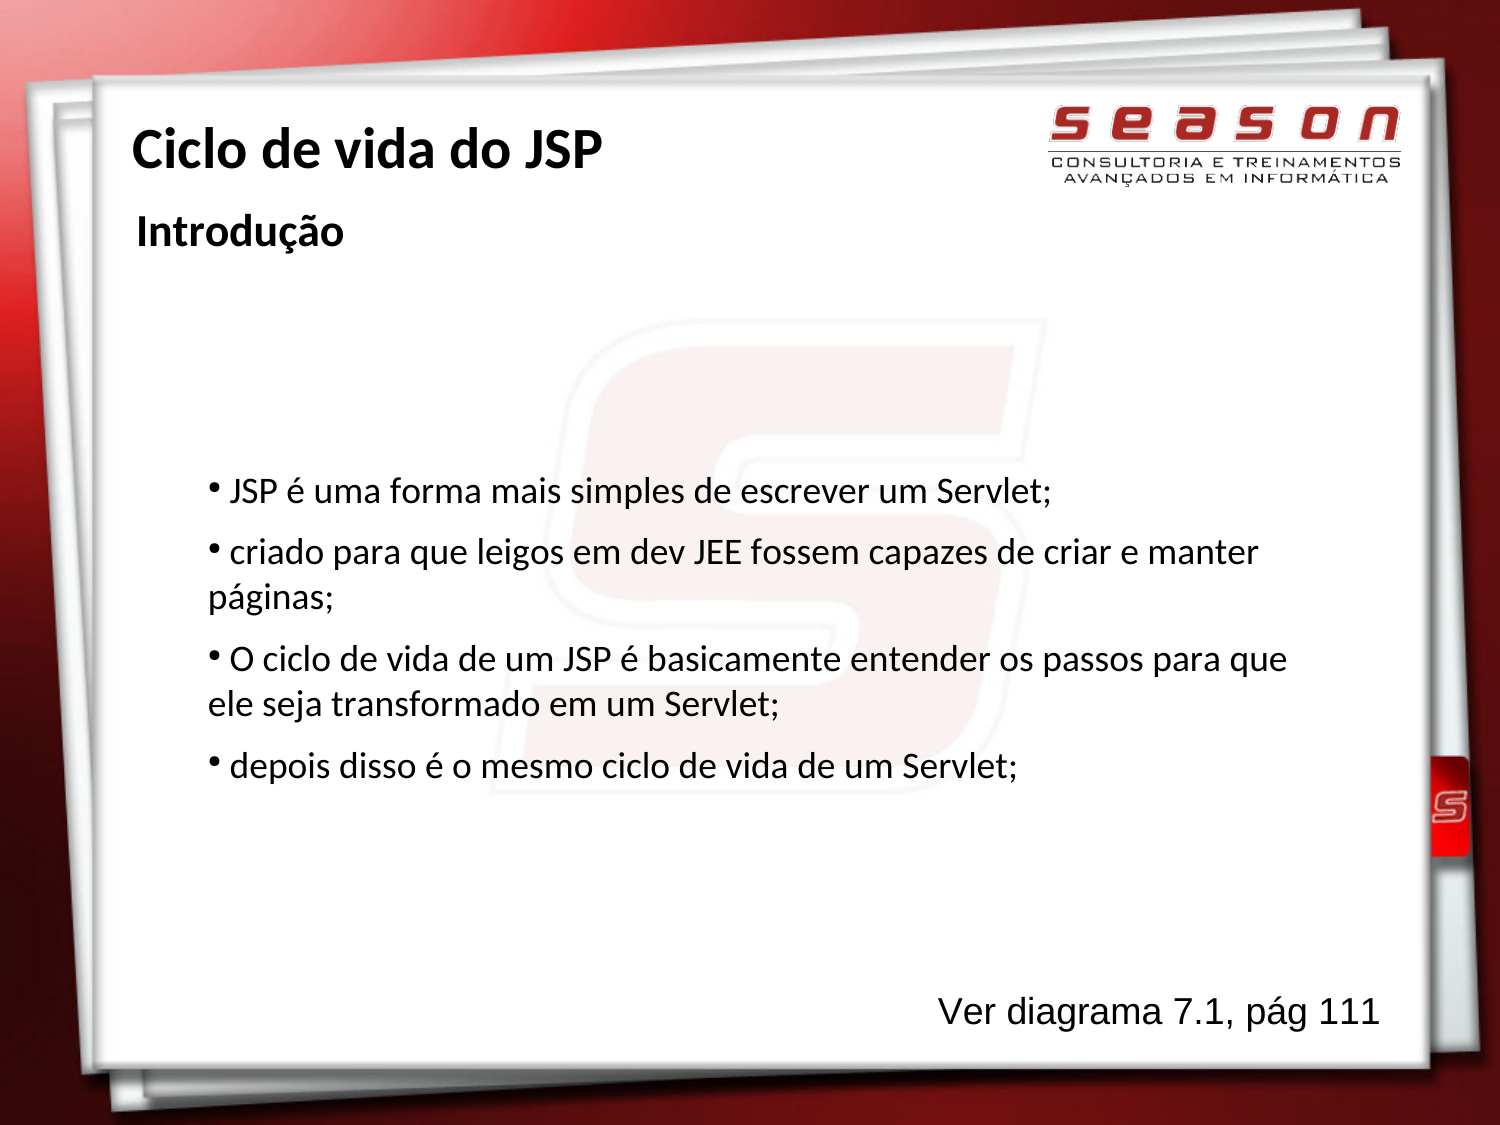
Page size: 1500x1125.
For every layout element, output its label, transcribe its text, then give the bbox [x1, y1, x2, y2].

text_box Introdução [119, 200, 1240, 256]
title Ciclo de vida do JSP [118, 33, 1394, 257]
text_box JSP é uma forma mais simples de escrever um Servlet; criado para que leigos em dev JEE fossem capazes de criar e manter páginas; O ciclo de vida de um JSP é basicamente entender os passos para que ele seja transformado em um Servlet; depois disso é o mesmo ciclo de vida de um Servlet; [207, 357, 1328, 894]
picture [0, 0, 1500, 1125]
text_box Ver diagrama 7.1, pág 111 [708, 979, 1396, 1040]
